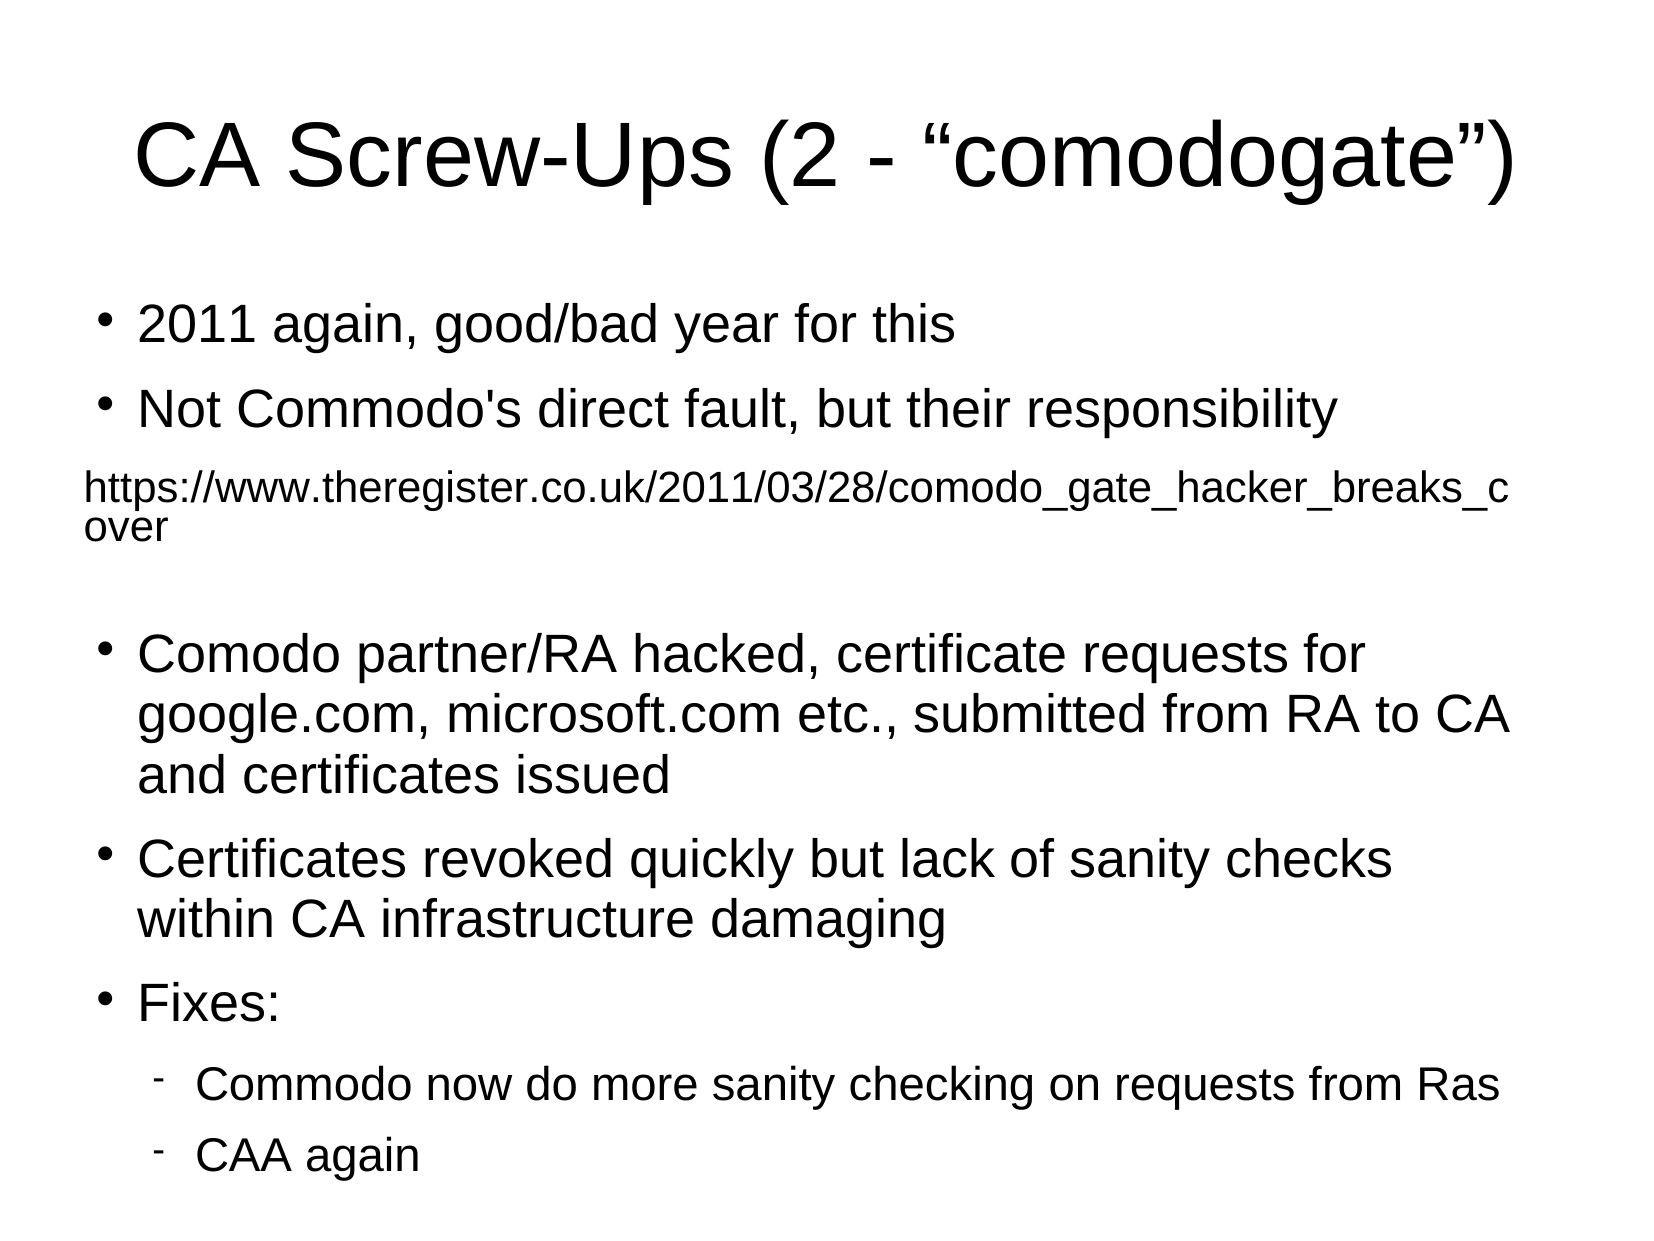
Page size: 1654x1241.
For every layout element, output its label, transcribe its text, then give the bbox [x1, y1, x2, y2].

title CA Screw-Ups (2 - “comodogate”) [82, 49, 1571, 257]
list 2011 again, good/bad year for this Not Commodo's direct fault, but their responsibility https://www.theregister.co.uk/2011/03/28/comodo_gate_hacker_breaks_cover Comodo partner/RA hacked, certificate requests for google.com, microsoft.com etc., submitted from RA to CA and certificates issued Certificates revoked quickly but lack of sanity checks within CA infrastructure damaging Fixes: Commodo now do more sanity checking on requests from Ras CAA again [82, 290, 1538, 1152]
